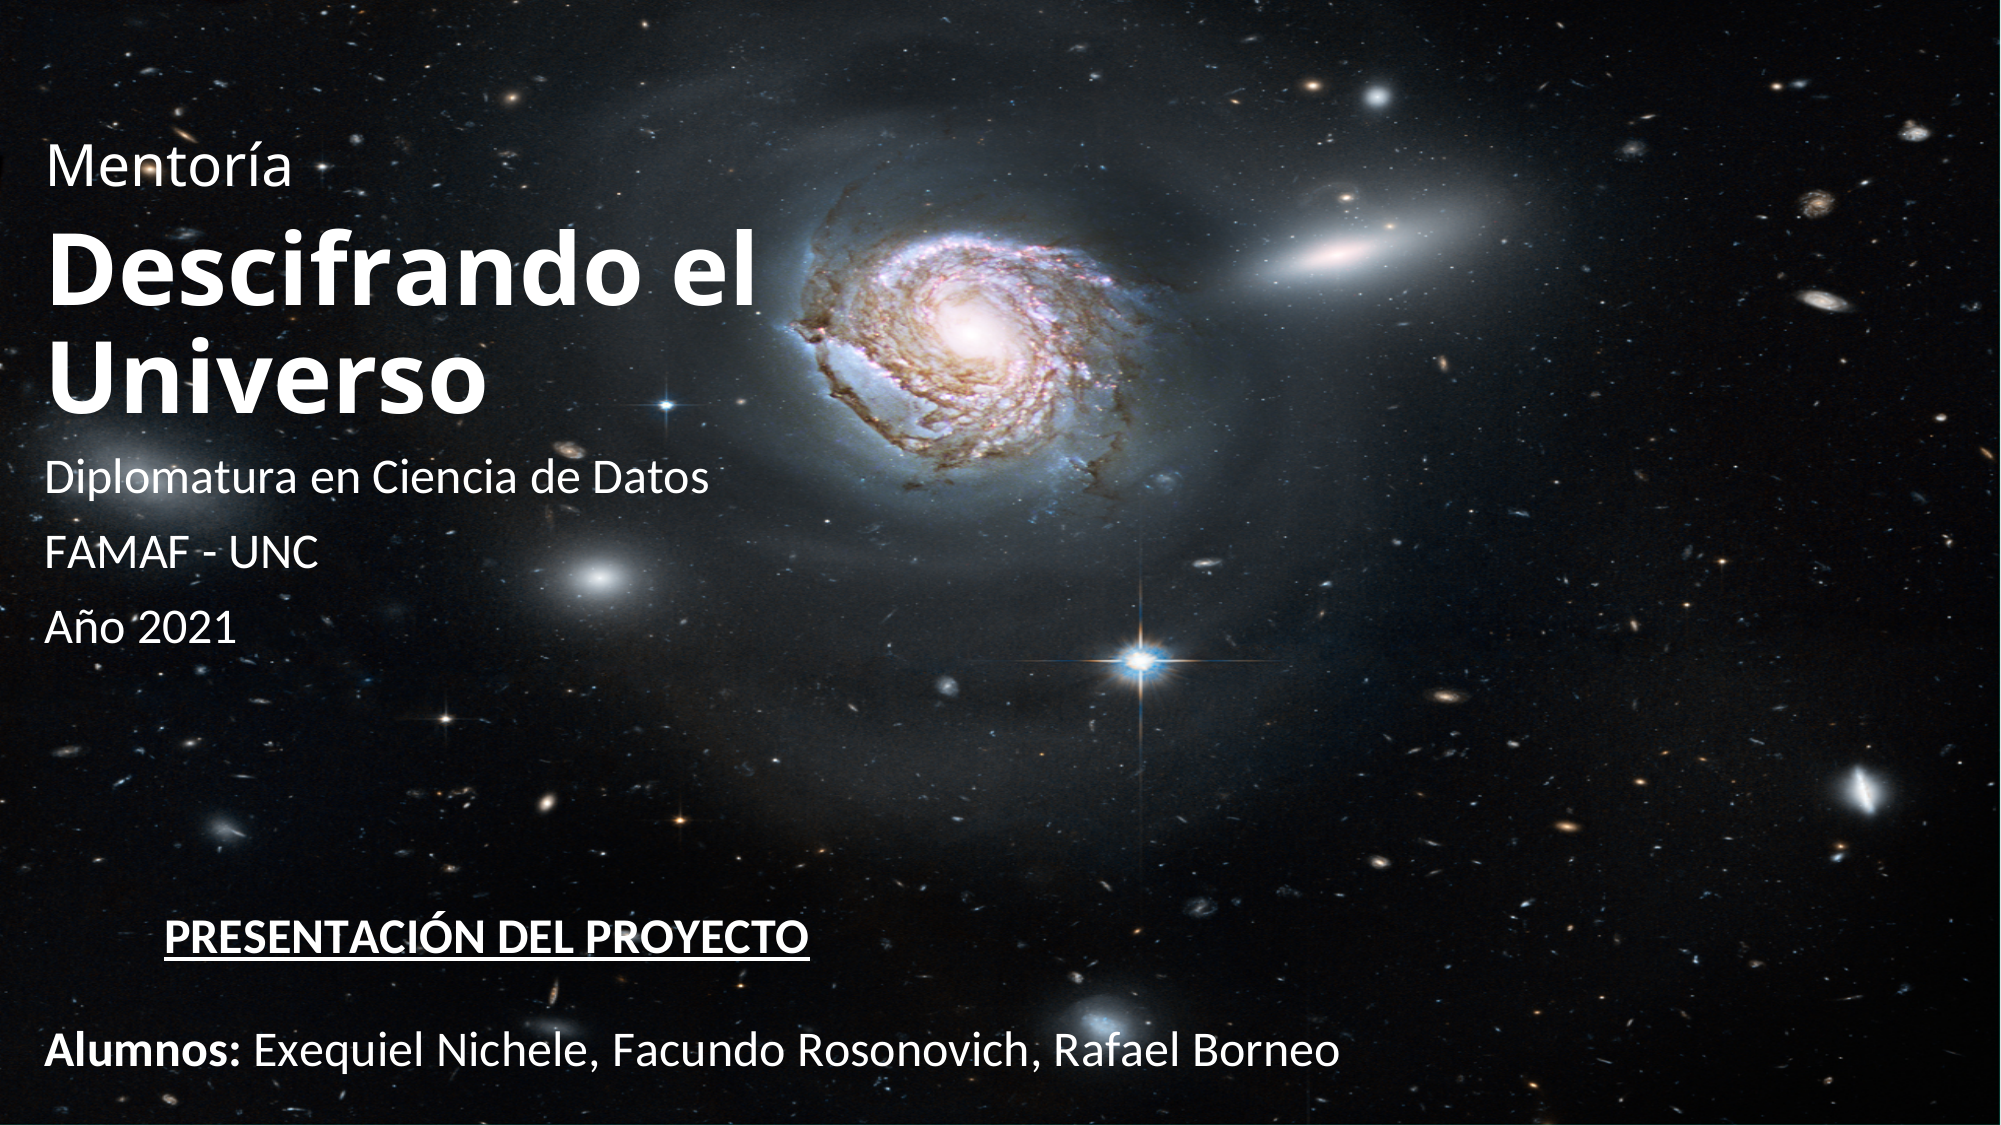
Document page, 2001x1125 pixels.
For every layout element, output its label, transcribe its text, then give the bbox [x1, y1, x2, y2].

subtitle PRESENTACIÓN DEL PROYECTO [29, 903, 945, 975]
text_box Alumnos: Exequiel Nichele, Facundo Rosonovich, Rafael Borneo [29, 1015, 1979, 1093]
title Descifrando el Universo [29, 147, 798, 442]
picture [0, 0, 2001, 1125]
text_box Diplomatura en Ciencia de Datos FAMAF - UNC Año 2021 [29, 442, 916, 680]
title Mentoría [29, 118, 384, 207]
